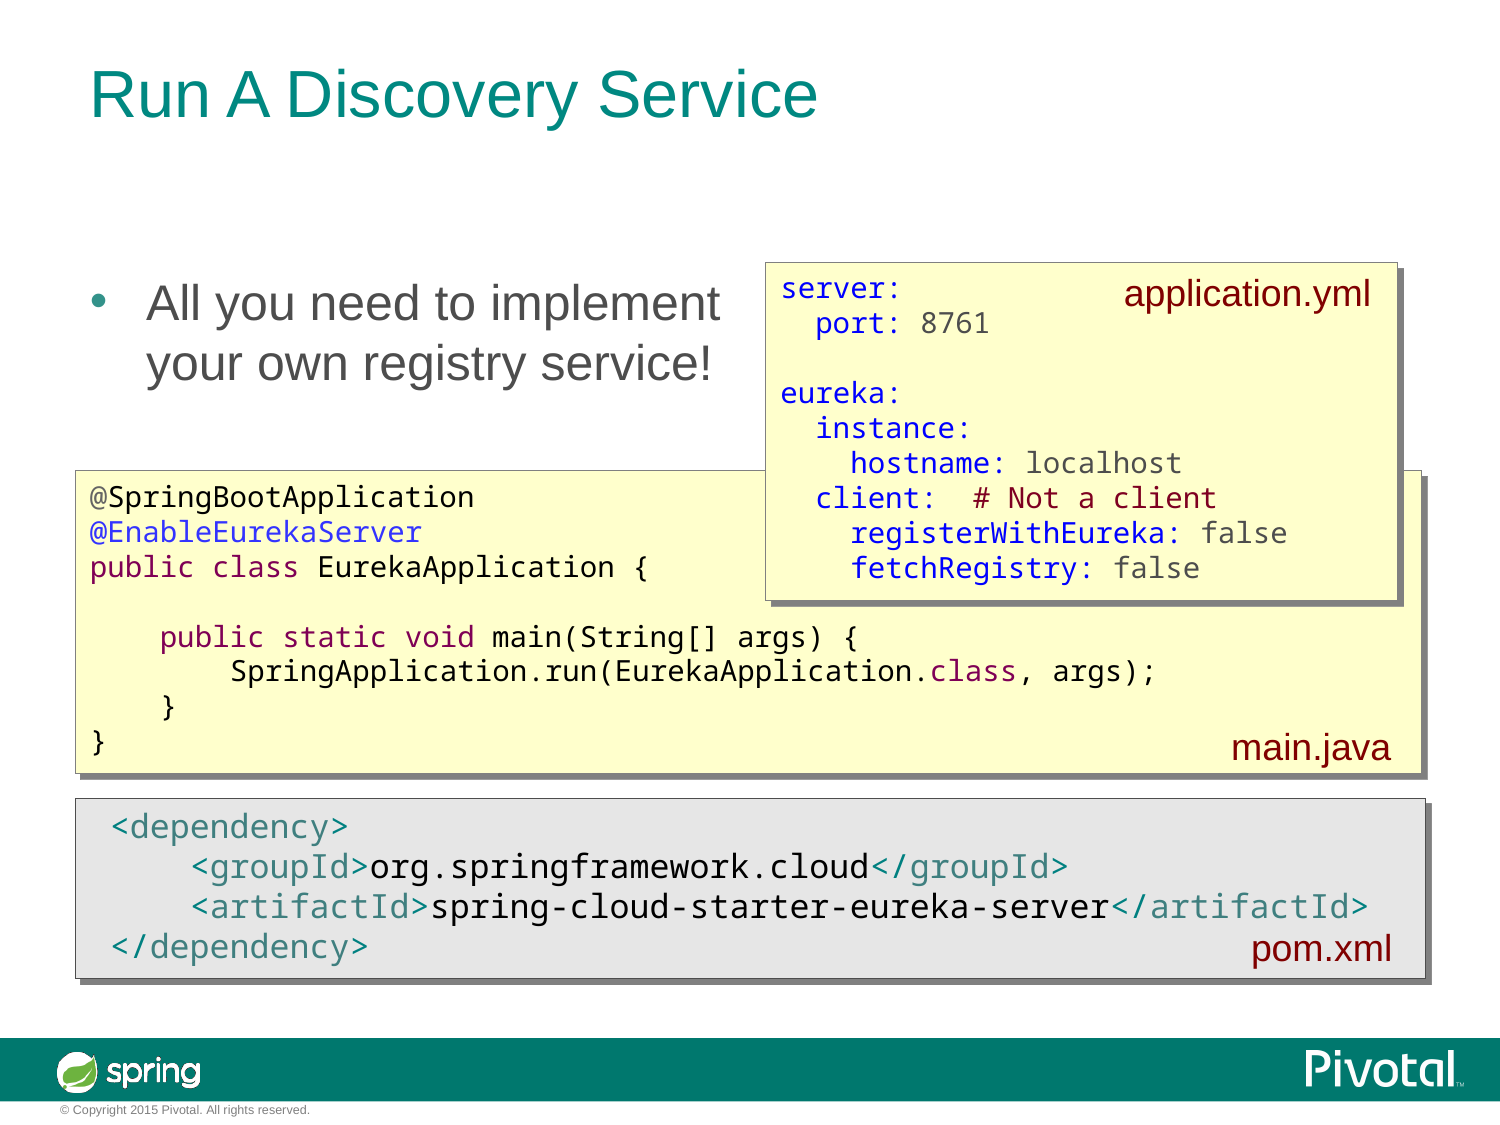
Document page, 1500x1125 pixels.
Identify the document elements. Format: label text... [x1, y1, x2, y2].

picture [1306, 1050, 1464, 1087]
picture [32, 1041, 210, 1103]
title Run A Discovery Service [75, 37, 1426, 225]
text_box main.java [1426, 715, 1437, 776]
list All you need to implement your own registry service! [75, 262, 1426, 1013]
